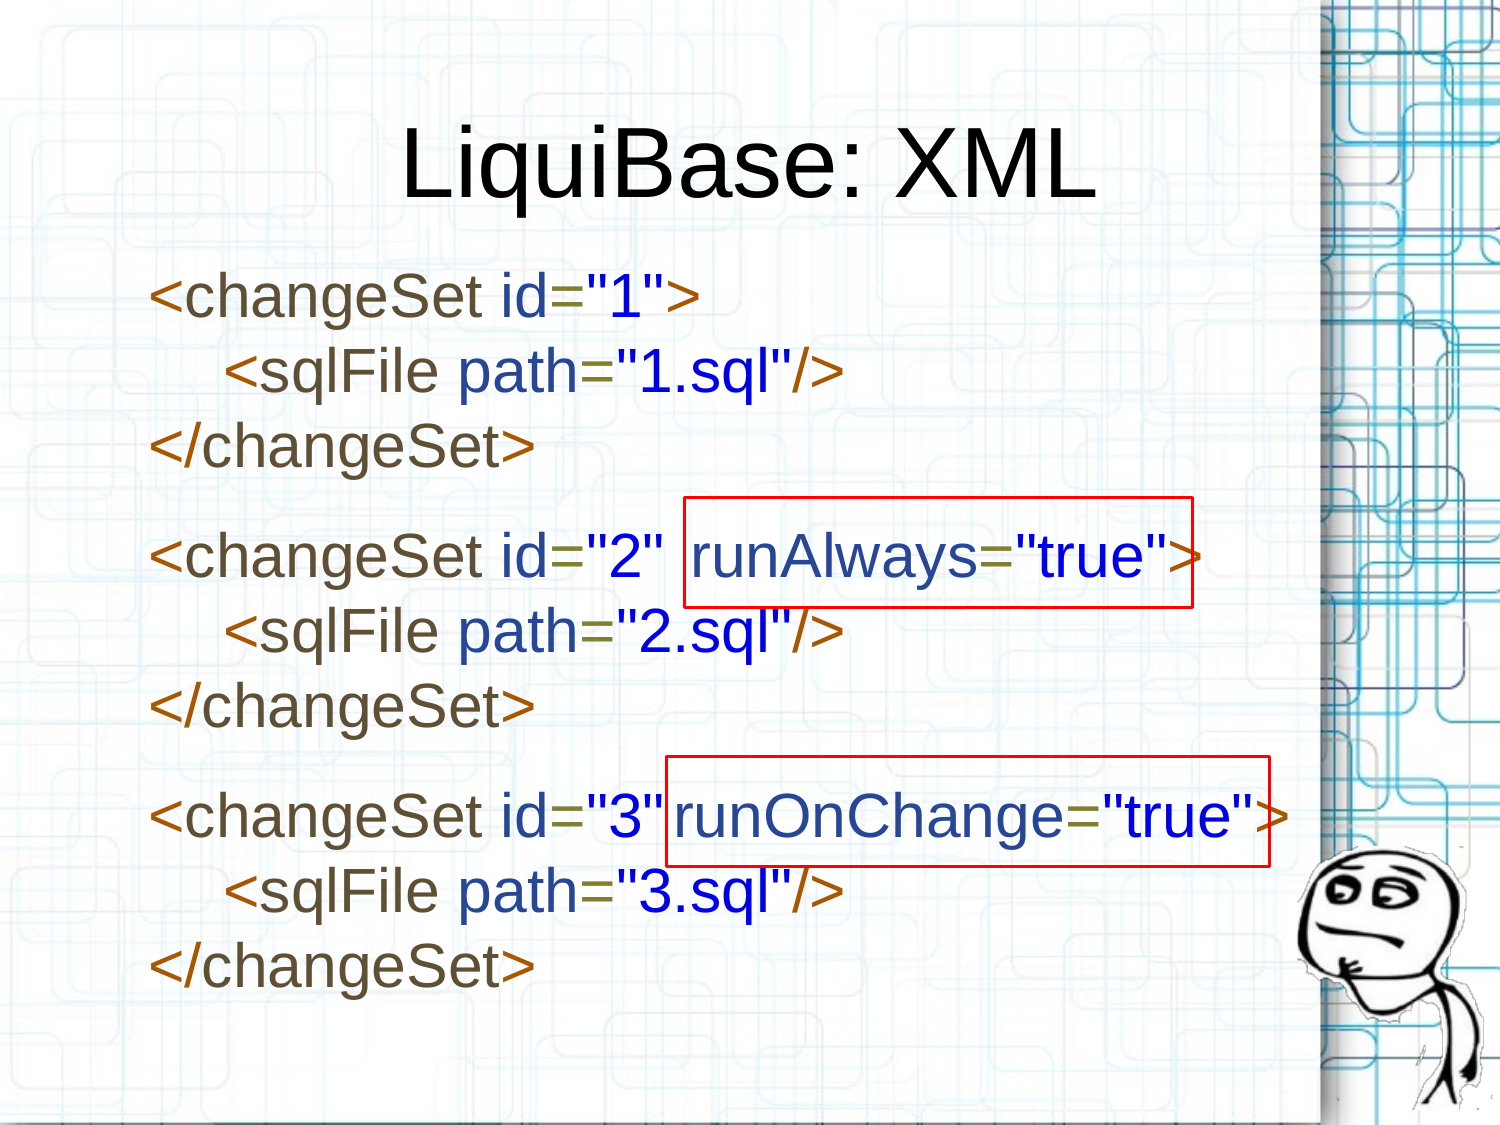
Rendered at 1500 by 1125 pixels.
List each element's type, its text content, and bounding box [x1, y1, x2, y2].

title LiquiBase: XML [75, 45, 1425, 233]
text_box <changeSet id="1"> <sqlFile path="1.sql"/> </changeSet> <changeSet id="2" runAlways="true"> <sqlFile path="2.sql"/> </changeSet> <changeSet id="3" runOnChange="true"> <sqlFile path="3.sql"/> </changeSet> [133, 240, 1367, 1100]
picture [0, 0, 1500, 1125]
text_box [1297, 846, 1493, 1110]
